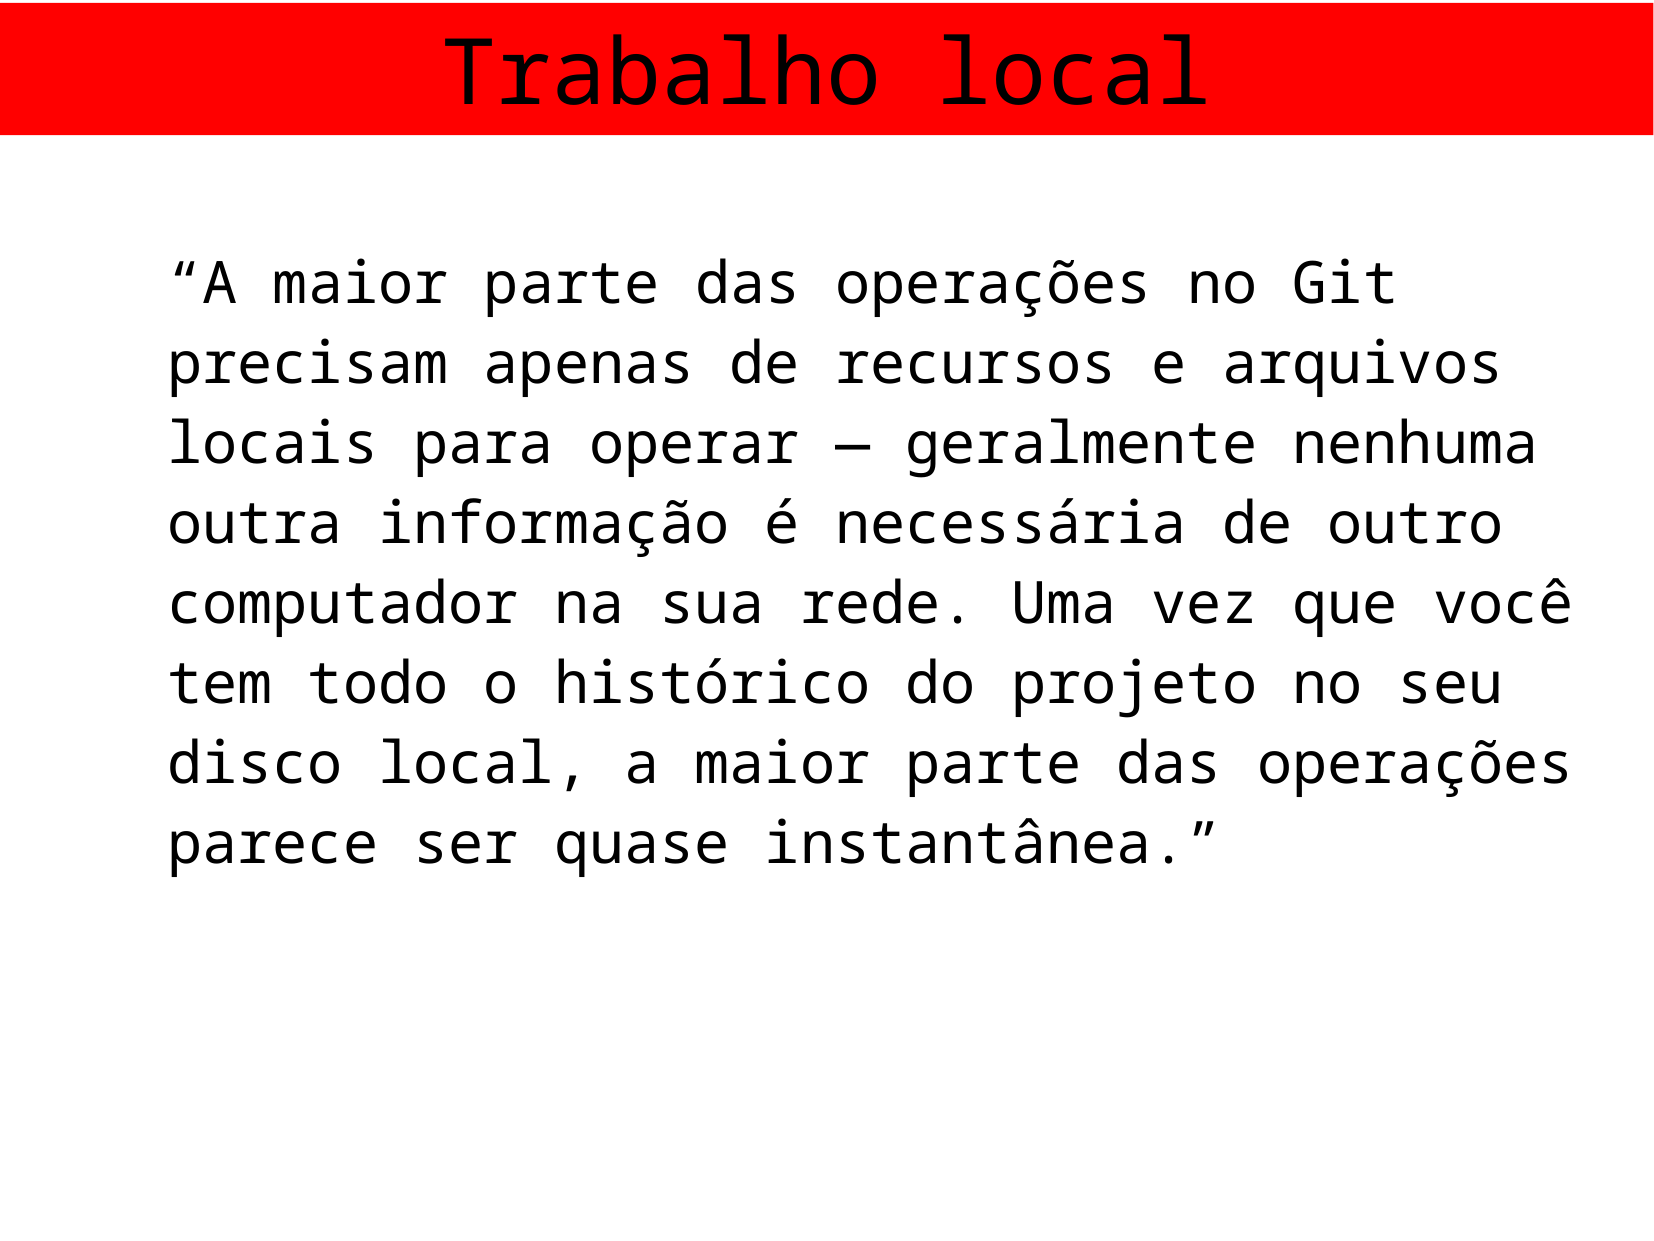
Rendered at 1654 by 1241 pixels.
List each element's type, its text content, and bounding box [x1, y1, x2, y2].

title Trabalho local [0, 2, 1654, 136]
list “A maior parte das operações no Git precisam apenas de recursos e arquivos locais para operar — geralmente nenhuma outra informação é necessária de outro computador na sua rede. Uma vez que você tem todo o histórico do projeto no seu disco local, a maior parte das operações parece ser quase instantânea.” [105, 240, 1594, 961]
